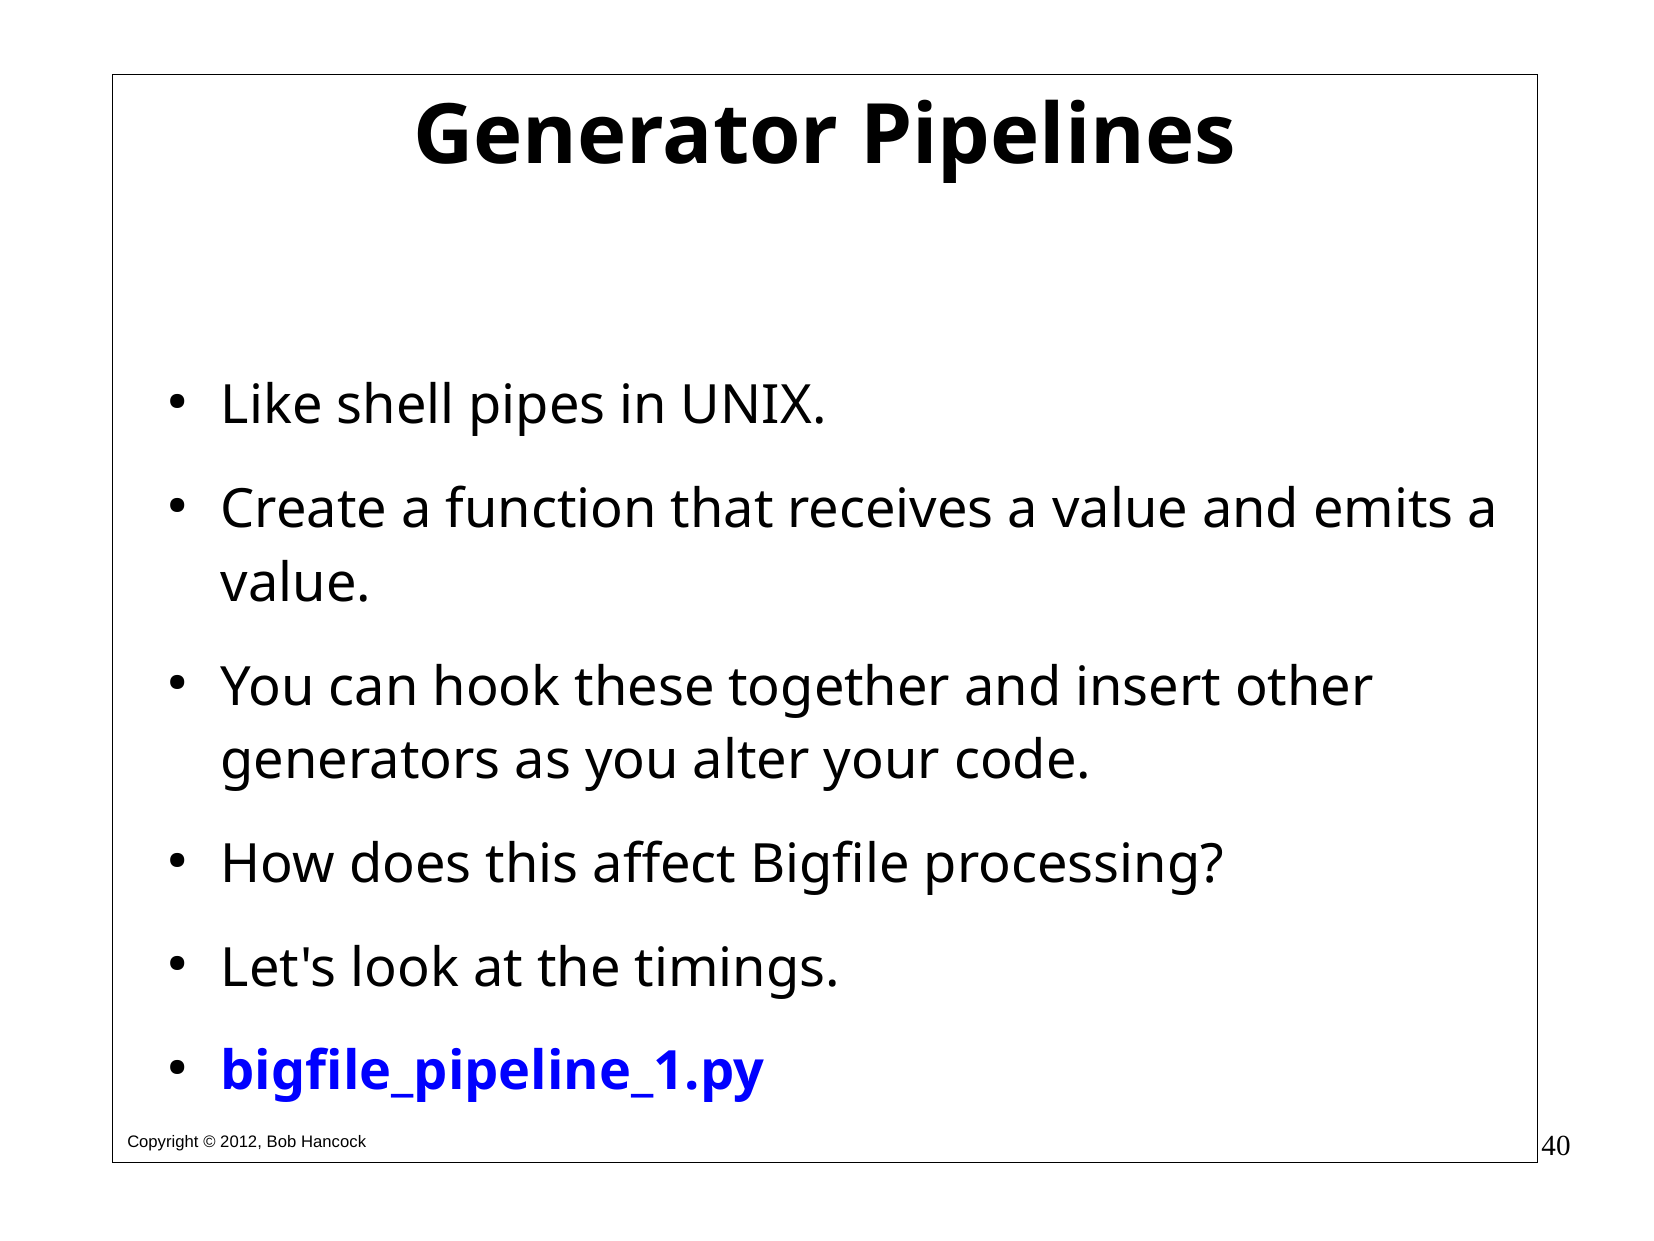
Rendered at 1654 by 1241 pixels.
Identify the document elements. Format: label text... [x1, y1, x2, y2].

title Generator Pipelines [112, 75, 1538, 188]
text_box Copyright © 2012, Bob Hancock [112, 1125, 382, 1159]
list Like shell pipes in UNIX. Create a function that receives a value and emits a value. You can hook these together and insert other generators as you alter your code. How does this affect Bigfile processing? Let's look at the timings. bigfile_pipeline_1.py [150, 262, 1501, 1126]
